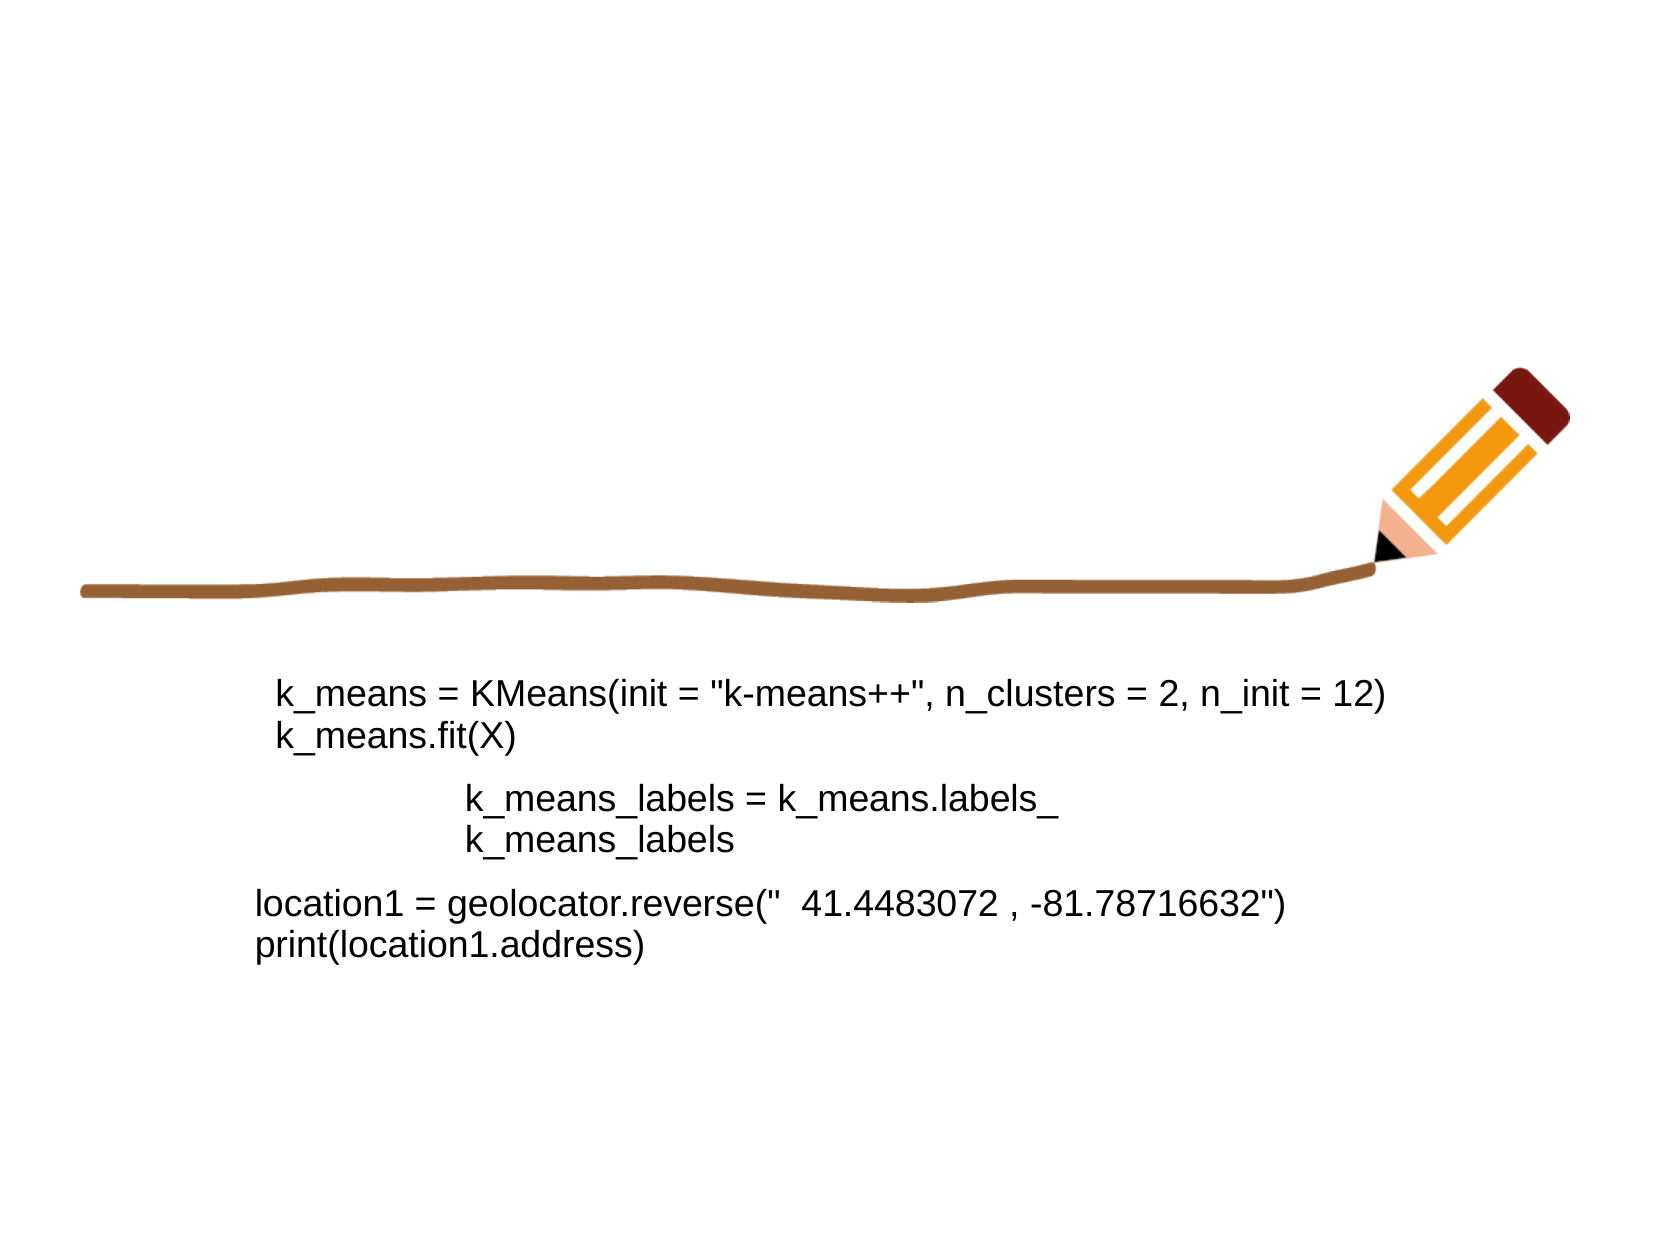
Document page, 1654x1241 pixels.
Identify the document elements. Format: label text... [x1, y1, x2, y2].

text_box location1 = geolocator.reverse(" 41.4483072 , -81.78716632") print(location1.address) [240, 874, 1302, 961]
text_box k_means = KMeans(init = "k-means++", n_clusters = 2, n_init = 12) k_means.fit(X) [260, 664, 1403, 796]
text_box k_means_labels = k_means.labels_ k_means_labels [450, 769, 1074, 856]
picture [80, 367, 1570, 603]
